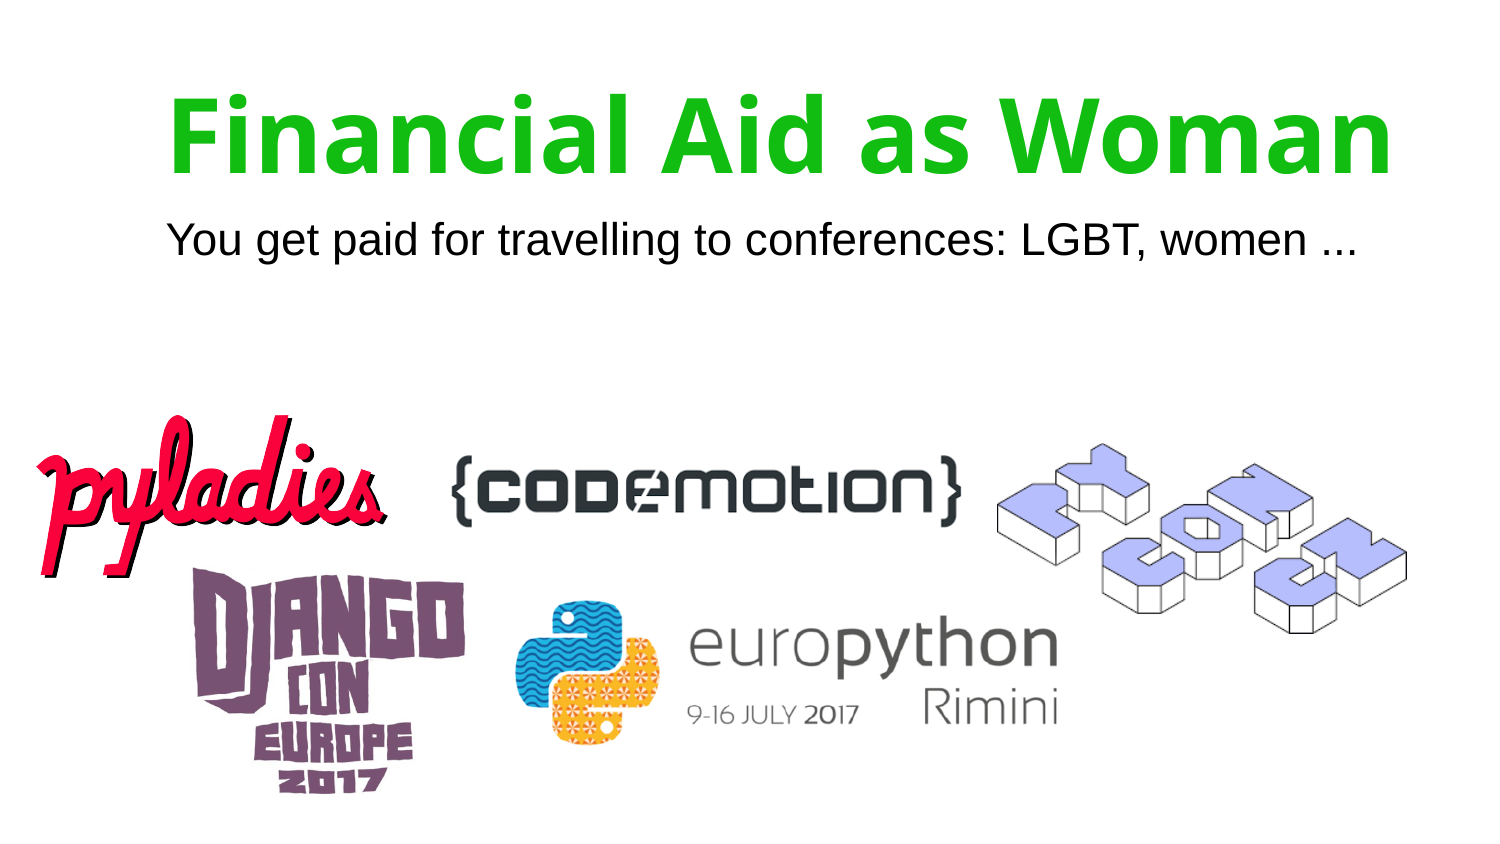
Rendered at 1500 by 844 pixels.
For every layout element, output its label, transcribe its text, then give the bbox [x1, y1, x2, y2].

title Financial Aid as Woman [150, 54, 1452, 227]
picture [36, 415, 1407, 820]
text_box You get paid for travelling to conferences: LGBT, women ... [150, 194, 1390, 357]
